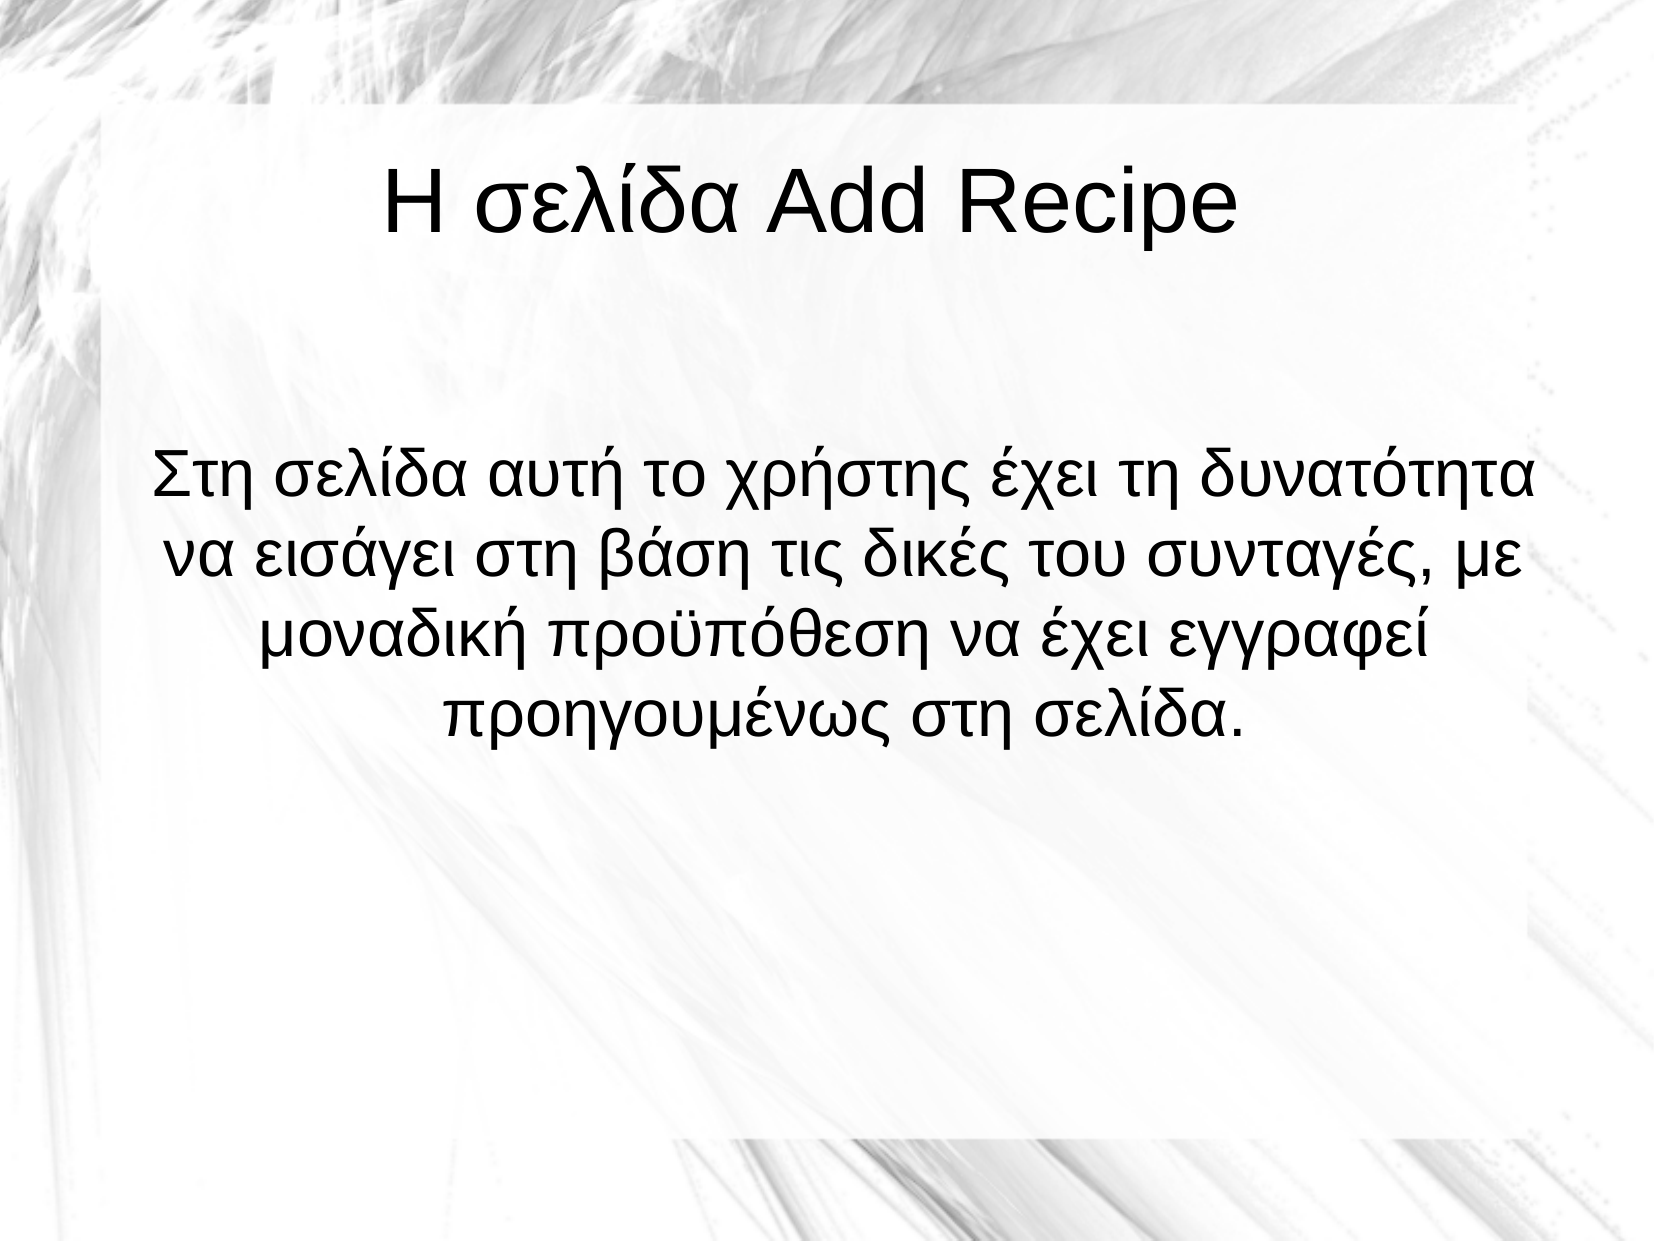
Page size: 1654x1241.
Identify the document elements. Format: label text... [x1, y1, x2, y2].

title Η σελίδα Add Recipe [118, 112, 1506, 281]
list Στη σελίδα αυτή το χρήστης έχει τη δυνατότητα να εισάγει στη βάση τις δικές του συνταγές, με μοναδική προϋπόθεση να έχει εγγραφεί προηγουμένως στη σελίδα. [118, 319, 1571, 945]
